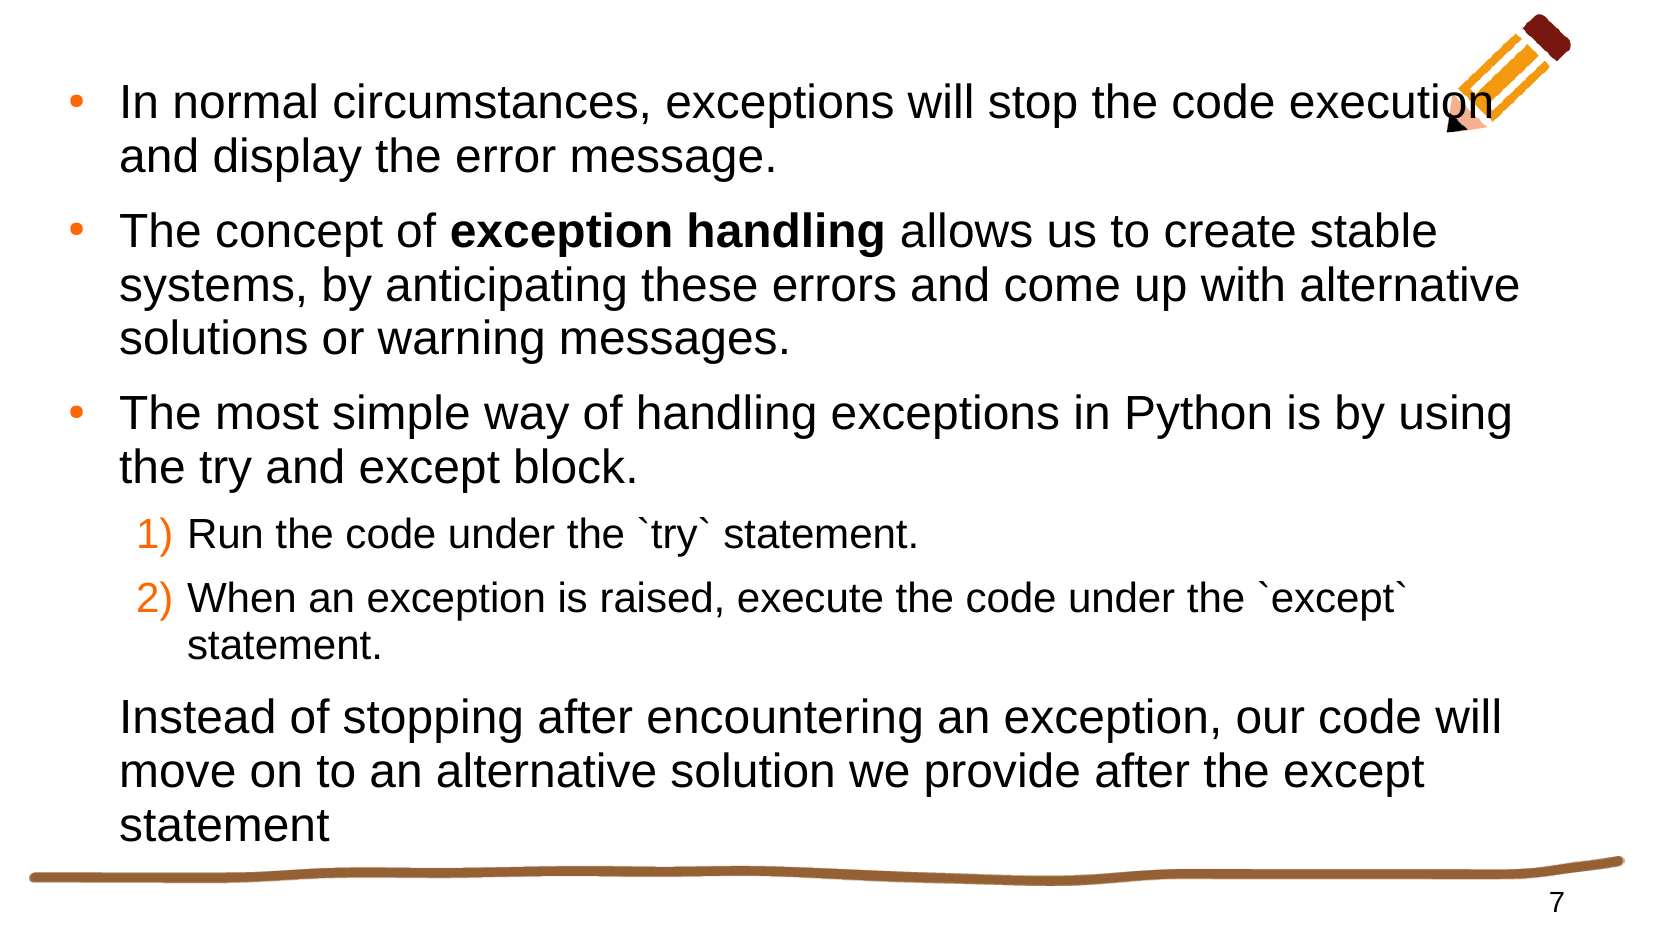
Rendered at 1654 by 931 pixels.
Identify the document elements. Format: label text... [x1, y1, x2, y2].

picture [1446, 14, 1571, 133]
list In normal circumstances, exceptions will stop the code execution and display the error message. The concept of exception handling allows us to create stable systems, by anticipating these errors and come up with alternative solutions or warning messages. The most simple way of handling exceptions in Python is by using the try and except block. Run the code under the `try` statement. When an exception is raised, execute the code under the `except` statement. Instead of stopping after encountering an exception, our code will move on to an alternative solution we provide after the except statement [51, 75, 1538, 857]
picture [29, 856, 1625, 886]
